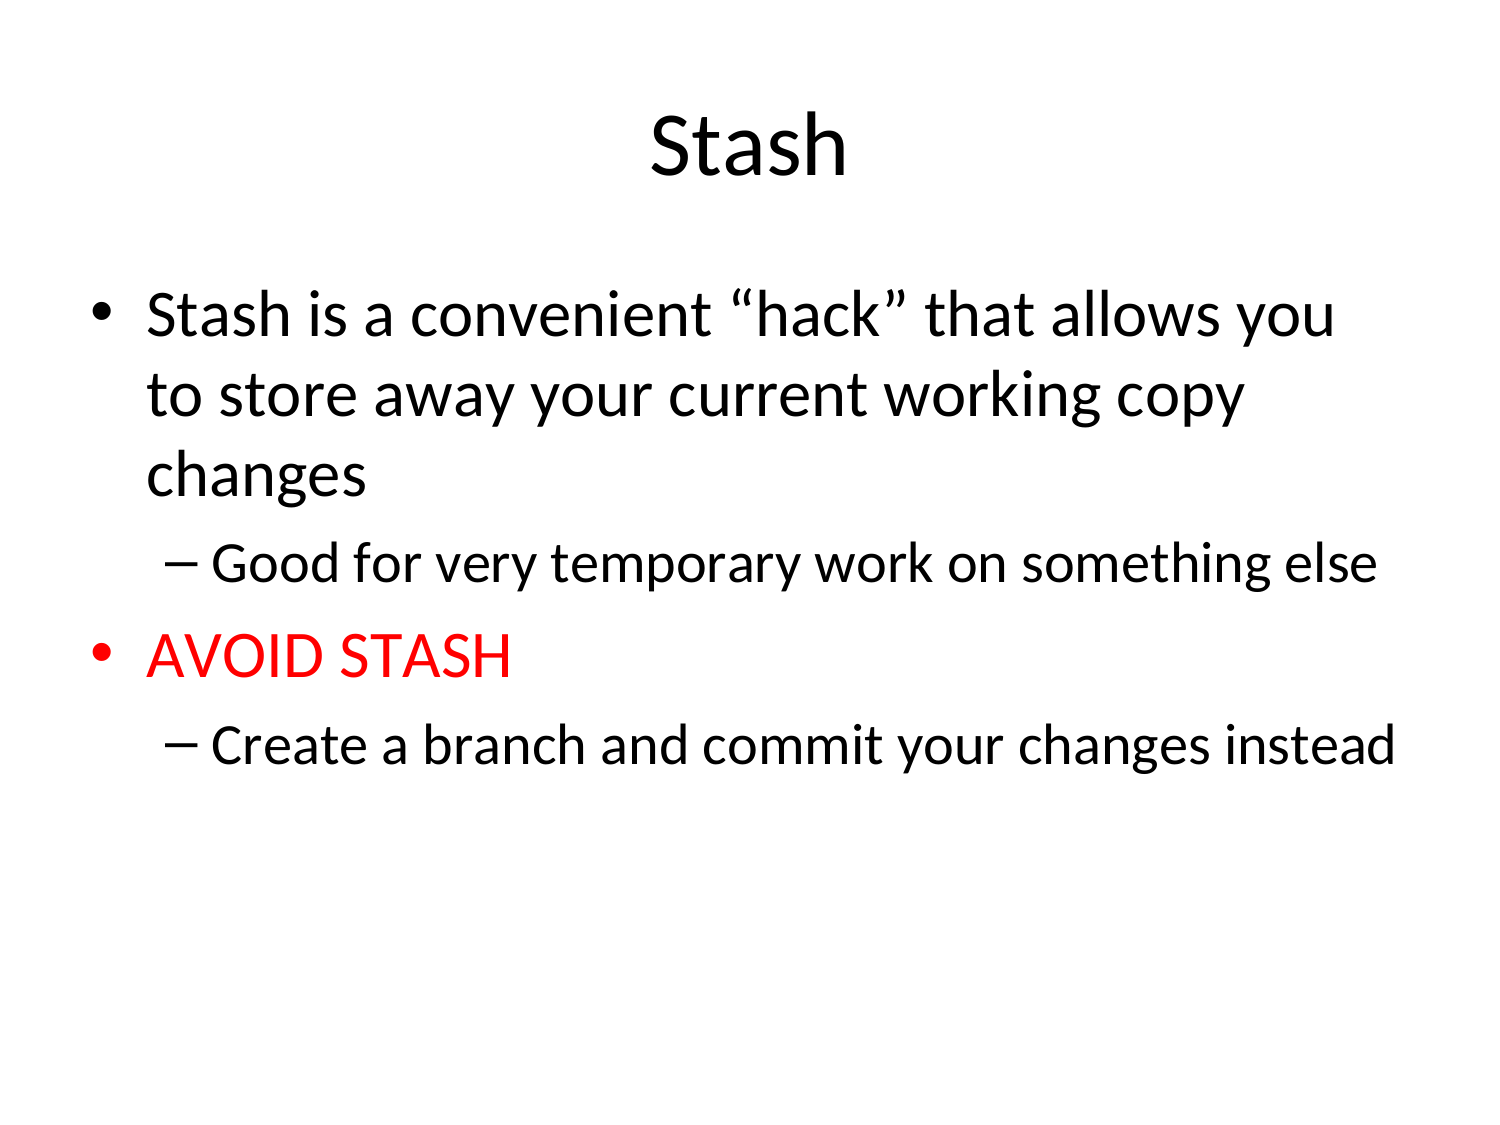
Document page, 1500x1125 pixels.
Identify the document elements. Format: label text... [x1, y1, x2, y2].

title Stash [75, 45, 1426, 233]
list Stash is a convenient “hack” that allows you to store away your current working copy changes Good for very temporary work on something else AVOID STASH Create a branch and commit your changes instead [75, 262, 1426, 1006]
